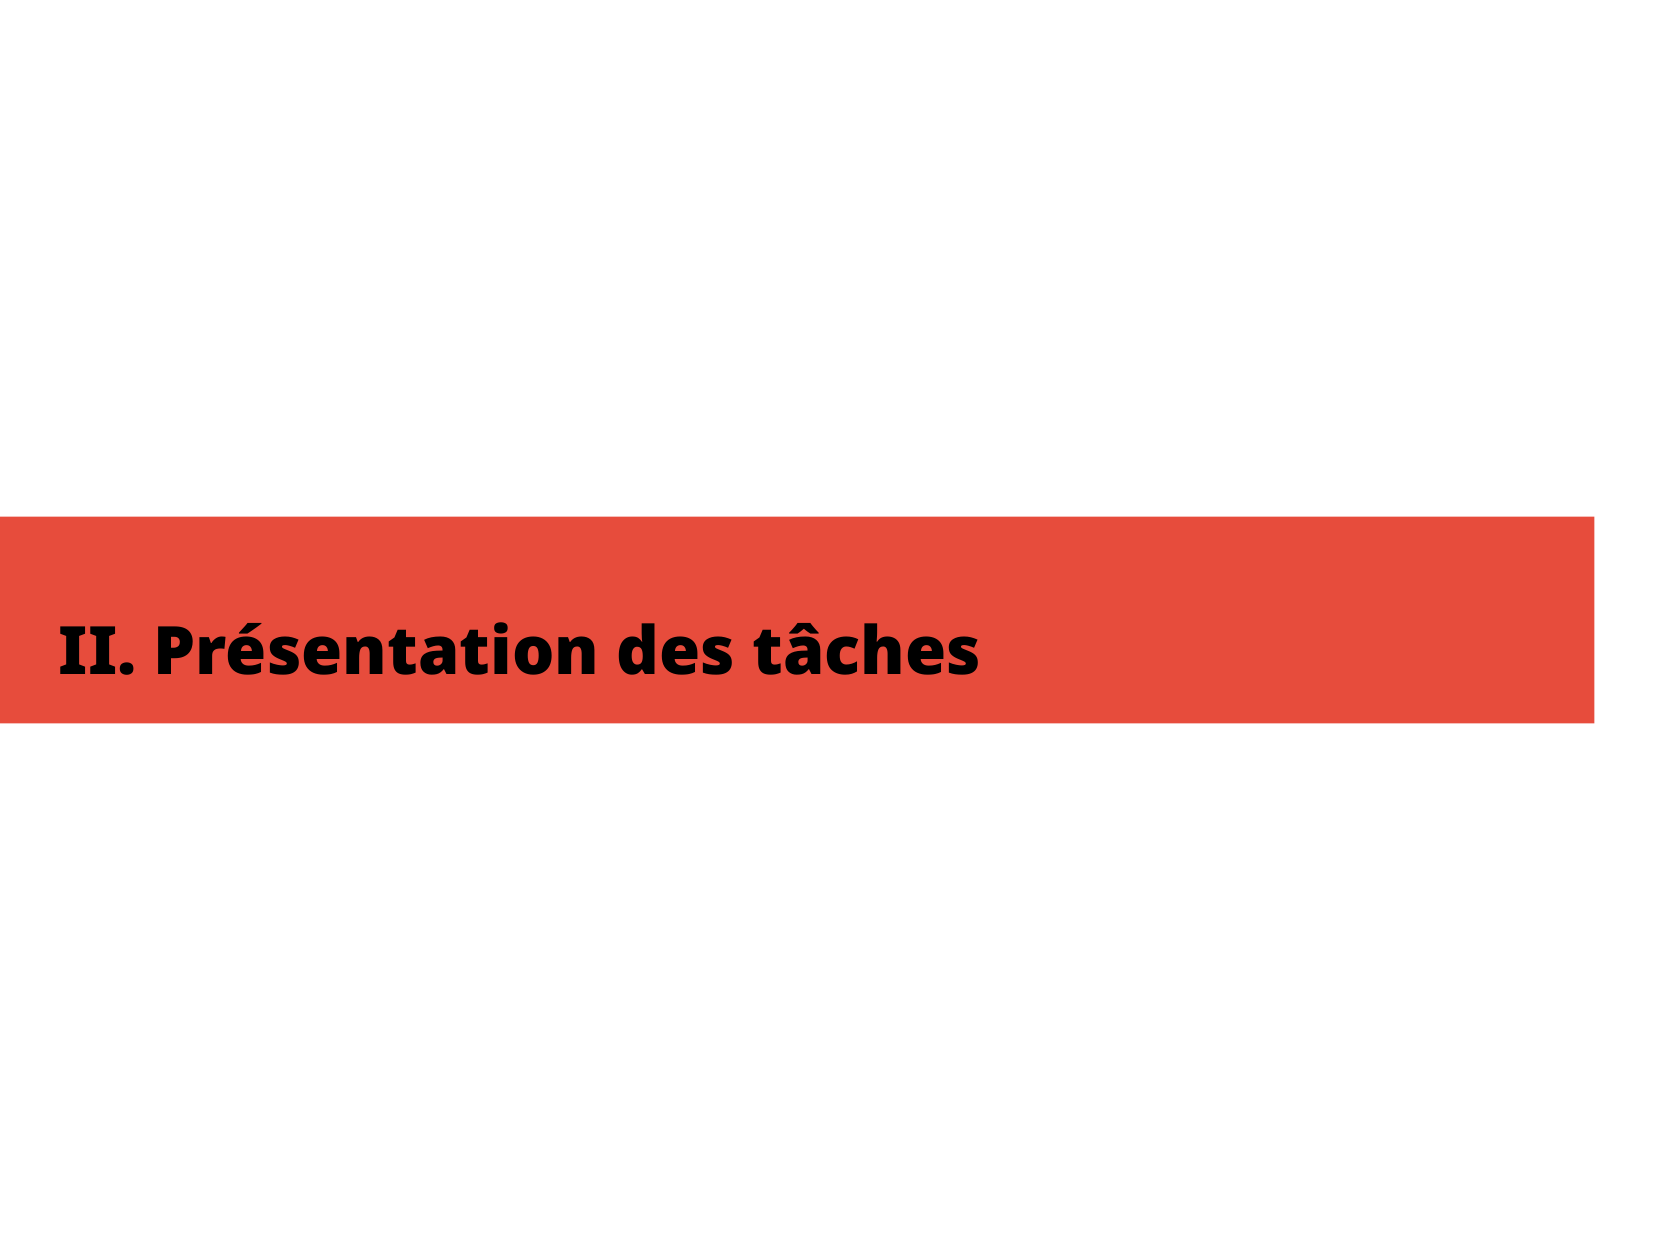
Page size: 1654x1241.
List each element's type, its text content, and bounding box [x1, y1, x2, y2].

title II. Présentation des tâches [59, 546, 1595, 694]
